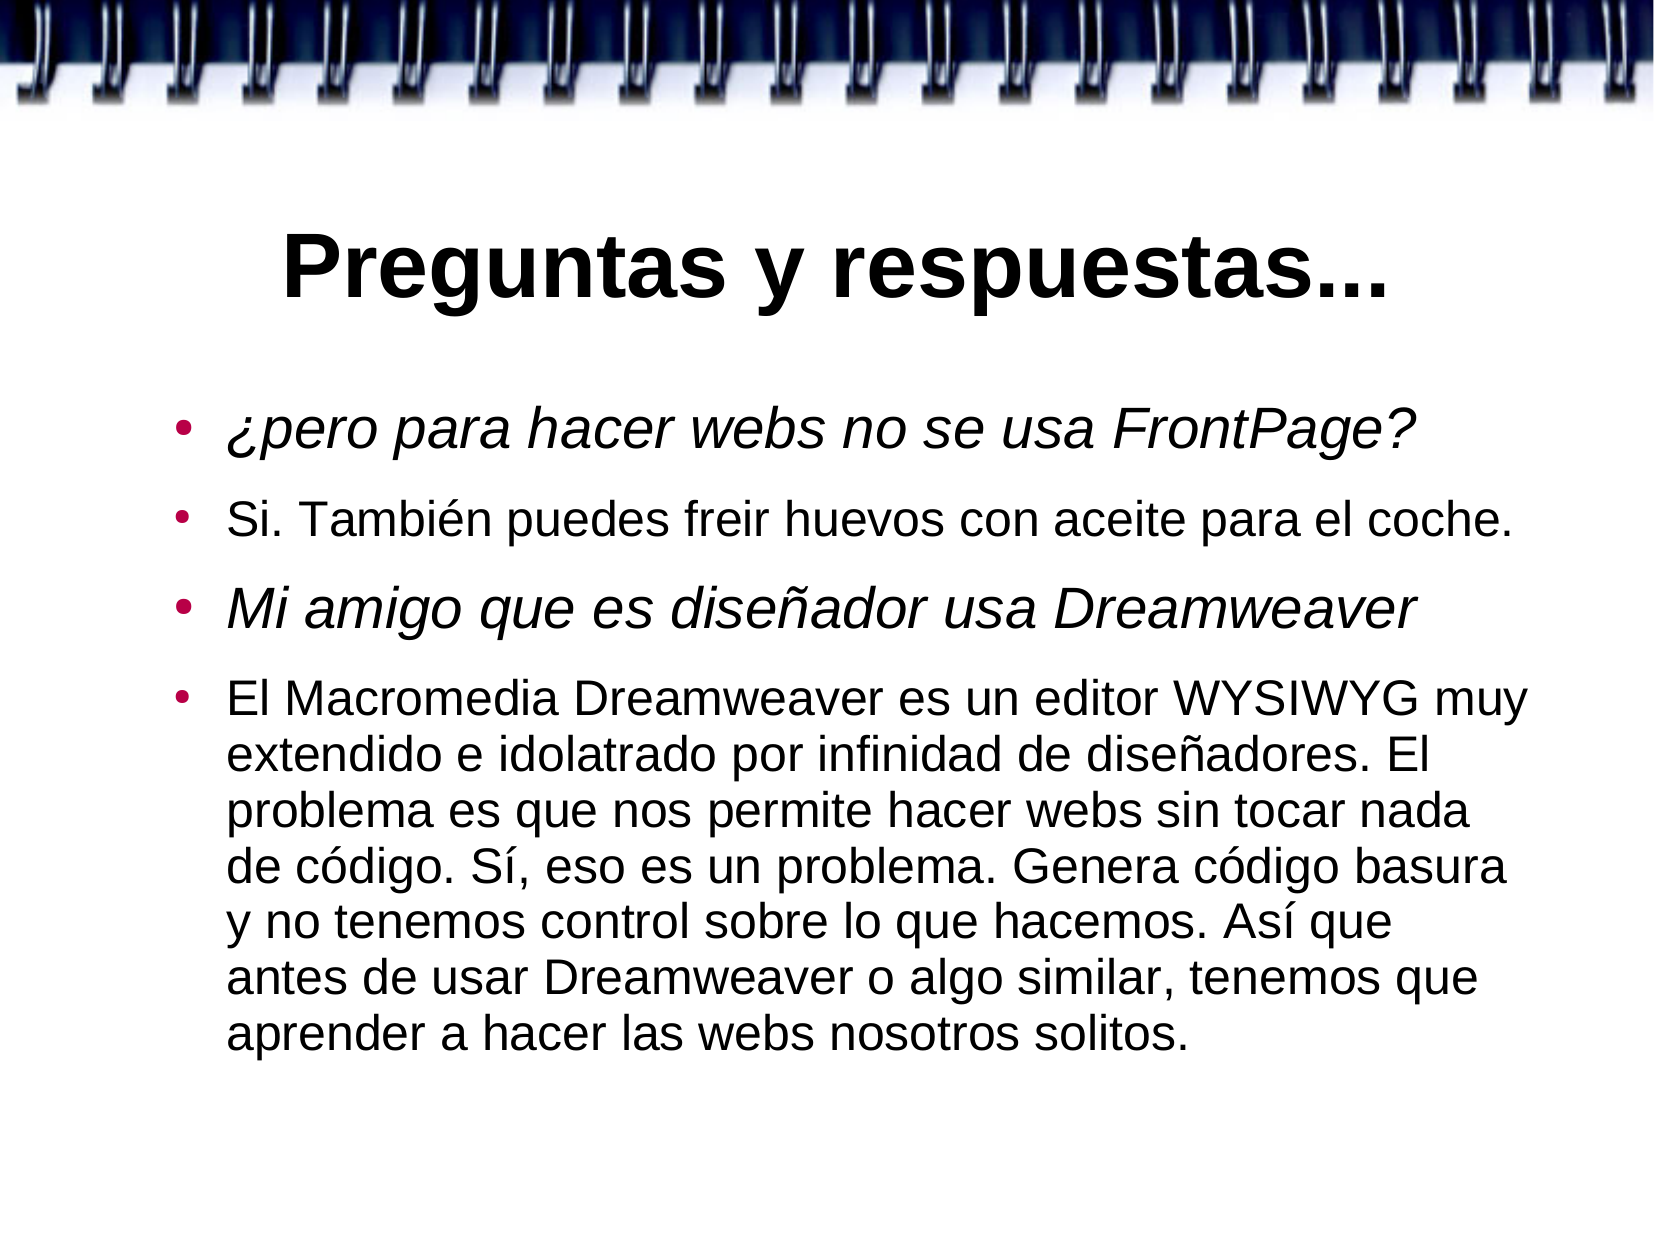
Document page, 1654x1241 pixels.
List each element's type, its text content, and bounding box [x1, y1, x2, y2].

list ¿pero para hacer webs no se usa FrontPage? Si. También puedes freir huevos con aceite para el coche. Mi amigo que es diseñador usa Dreamweaver El Macromedia Dreamweaver es un editor WYSIWYG muy extendido e idolatrado por infinidad de diseñadores. El problema es que nos permite hacer webs sin tocar nada de código. Sí, eso es un problema. Genera código basura y no tenemos control sobre lo que hacemos. Así que antes de usar Dreamweaver o algo similar, tenemos que aprender a hacer las webs nosotros solitos. [155, 396, 1530, 1060]
title Preguntas y respuestas... [139, 169, 1535, 362]
picture [0, 0, 1654, 121]
